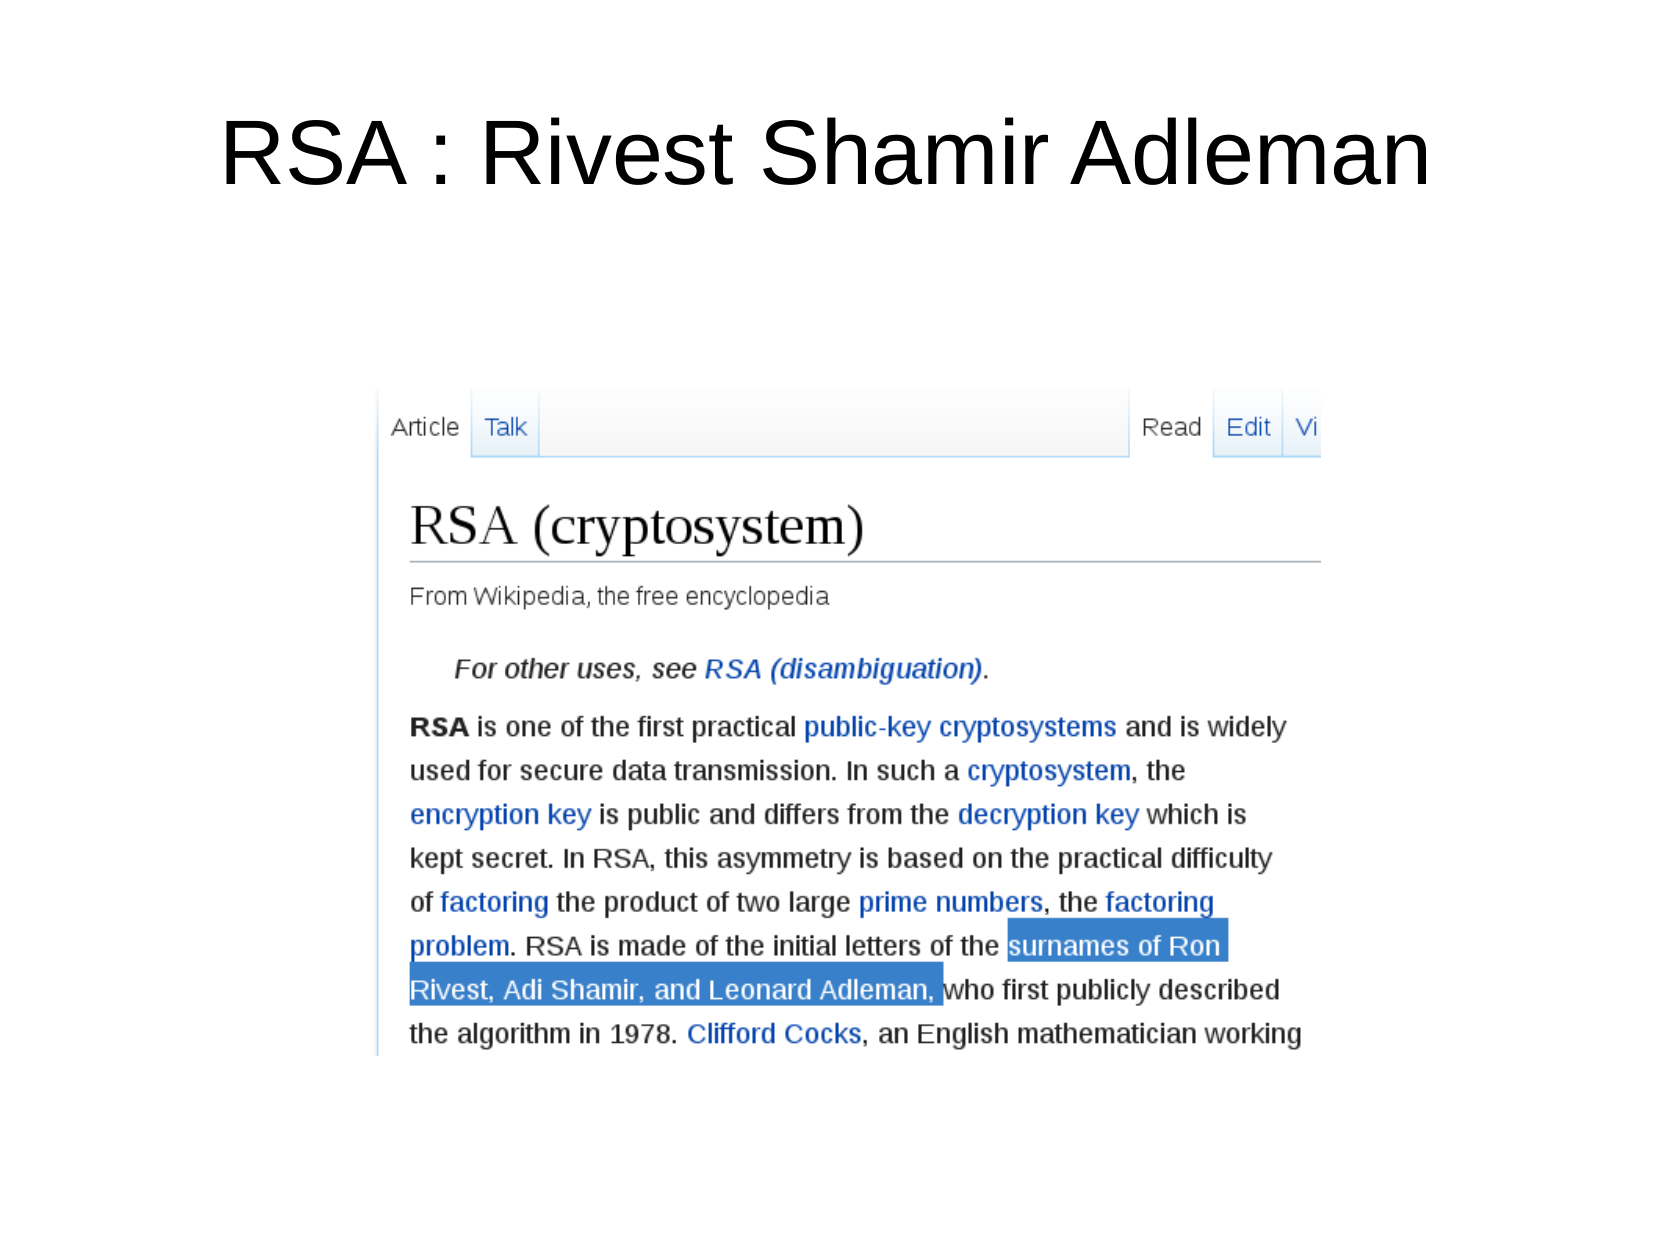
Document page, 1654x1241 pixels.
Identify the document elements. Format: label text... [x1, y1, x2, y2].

title RSA : Rivest Shamir Adleman [82, 49, 1571, 257]
picture [374, 389, 1321, 1056]
